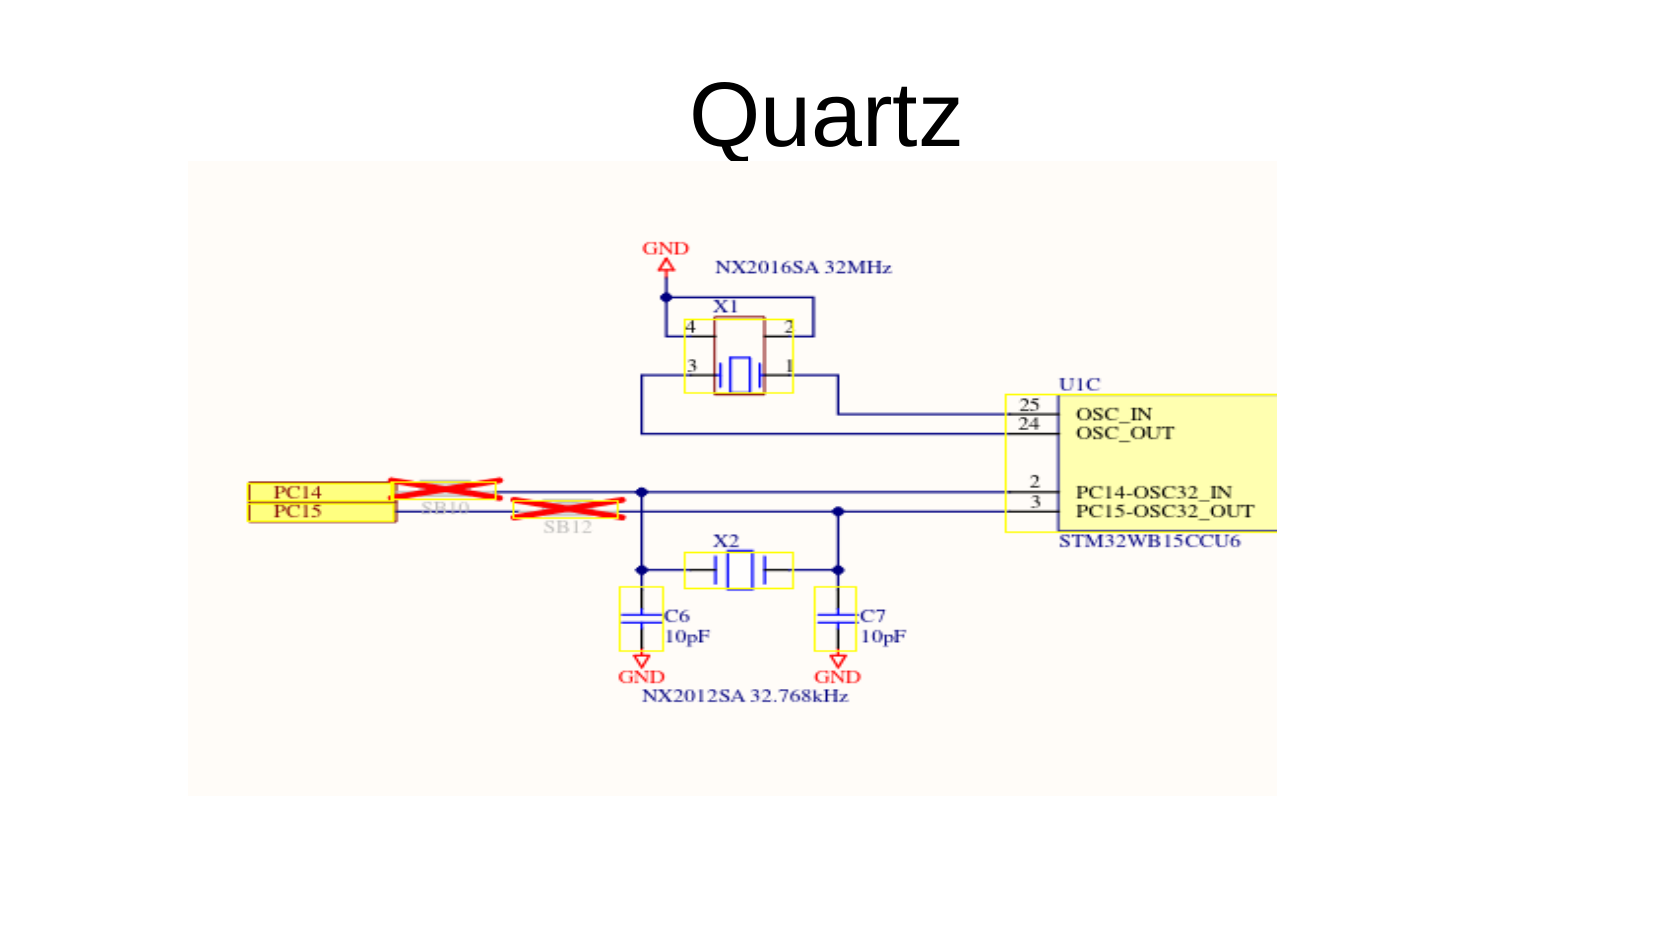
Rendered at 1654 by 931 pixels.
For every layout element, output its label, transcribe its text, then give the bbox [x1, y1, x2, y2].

picture [188, 161, 1277, 796]
title Quartz [82, 37, 1571, 193]
